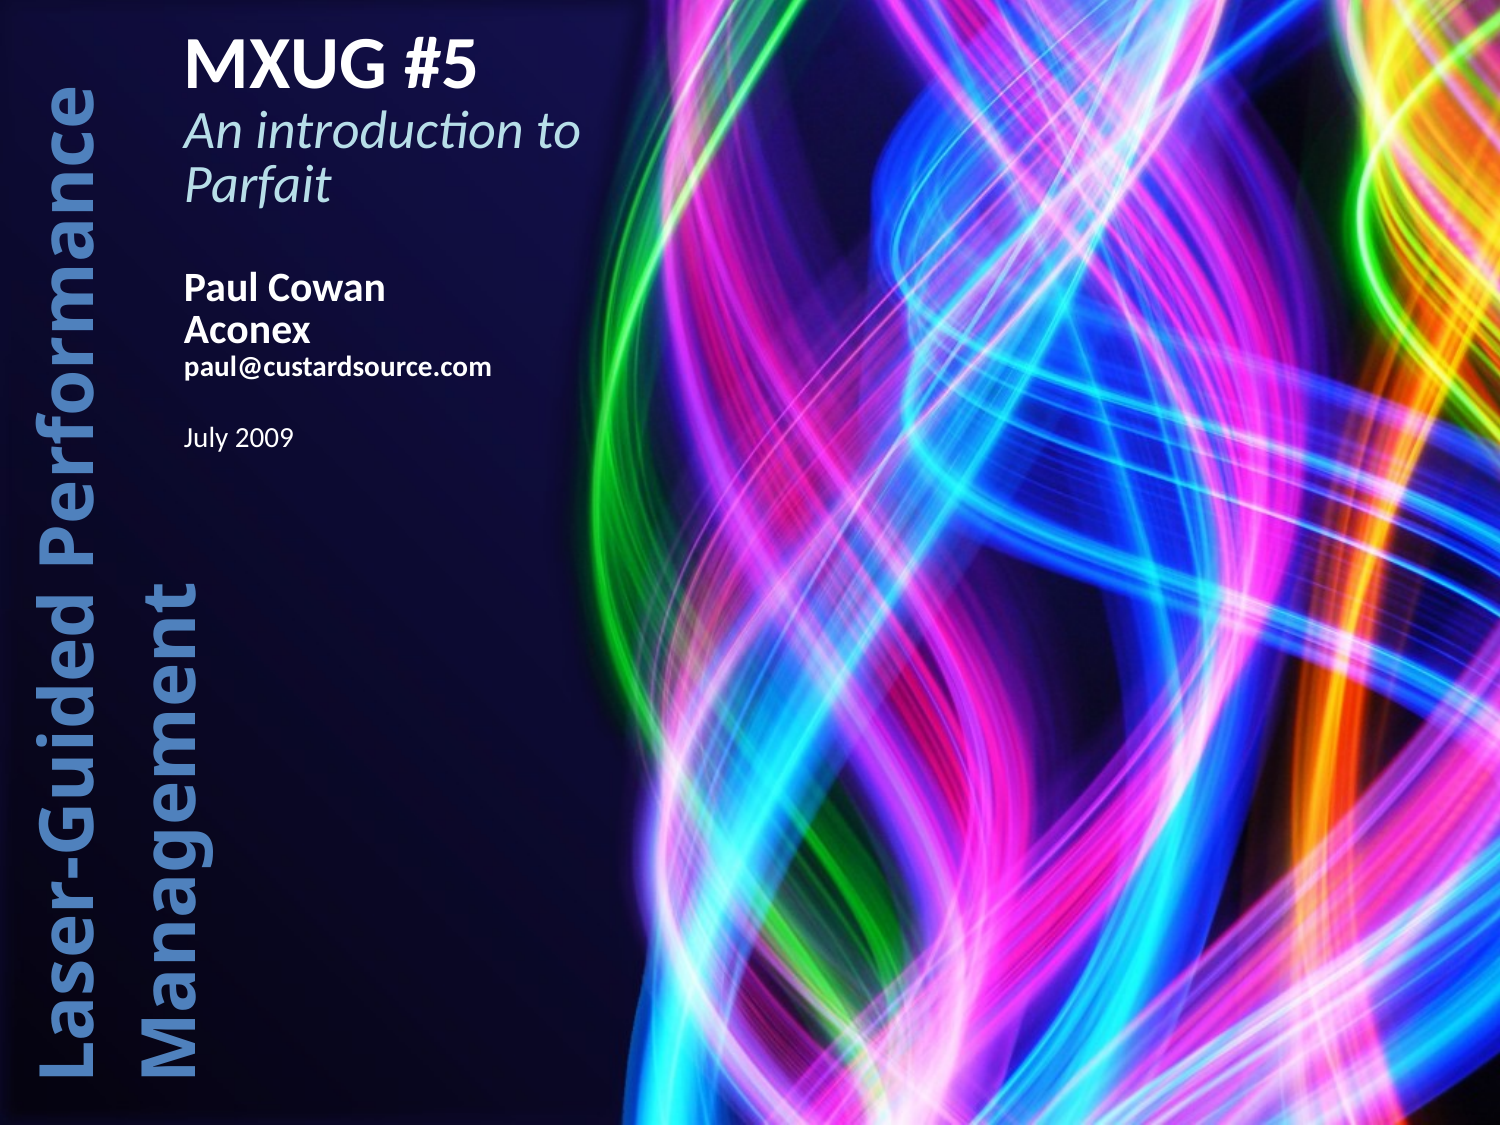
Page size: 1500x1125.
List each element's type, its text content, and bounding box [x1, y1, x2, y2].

text_box MXUG #5 An introduction to Parfait Paul Cowan Aconex paul@custardsource.com July 2009 [169, 25, 621, 1080]
title Laser-Guided Performance Management [5, 19, 302, 1099]
picture [0, 0, 1500, 1125]
